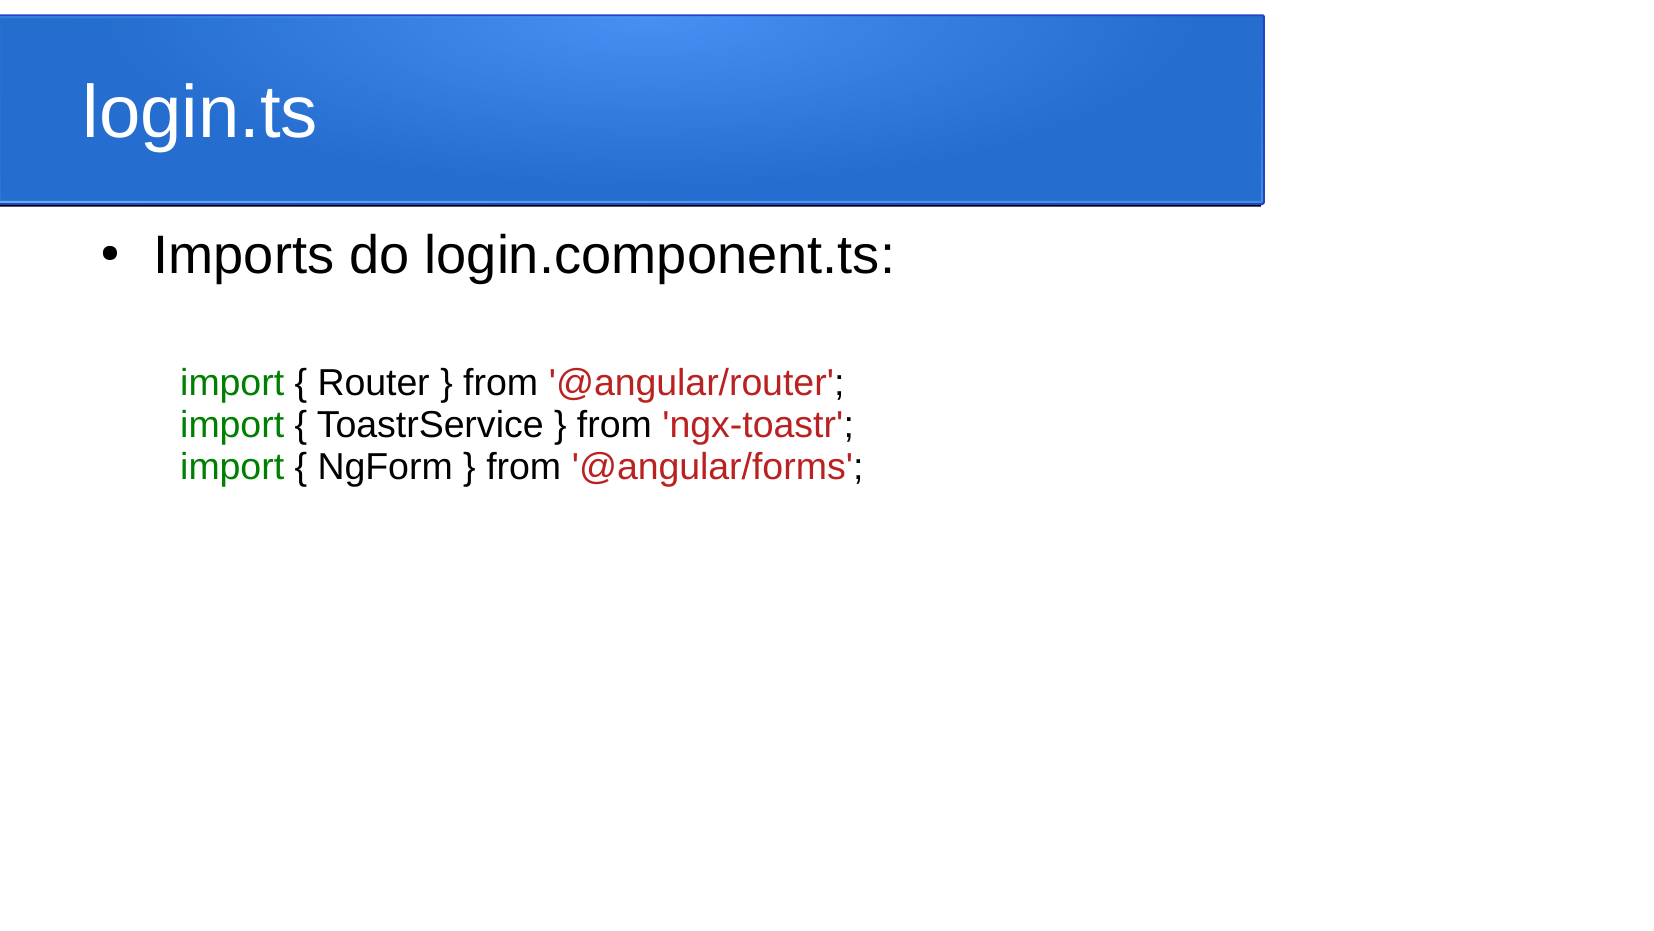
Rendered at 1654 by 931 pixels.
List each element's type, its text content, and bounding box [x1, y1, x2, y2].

text_box import { Router } from '@angular/router'; import { ToastrService } from 'ngx-toastr'; import { NgForm } from '@angular/forms'; [165, 354, 879, 496]
title login.ts [82, 35, 1235, 189]
list Imports do login.component.ts: [82, 224, 1571, 764]
